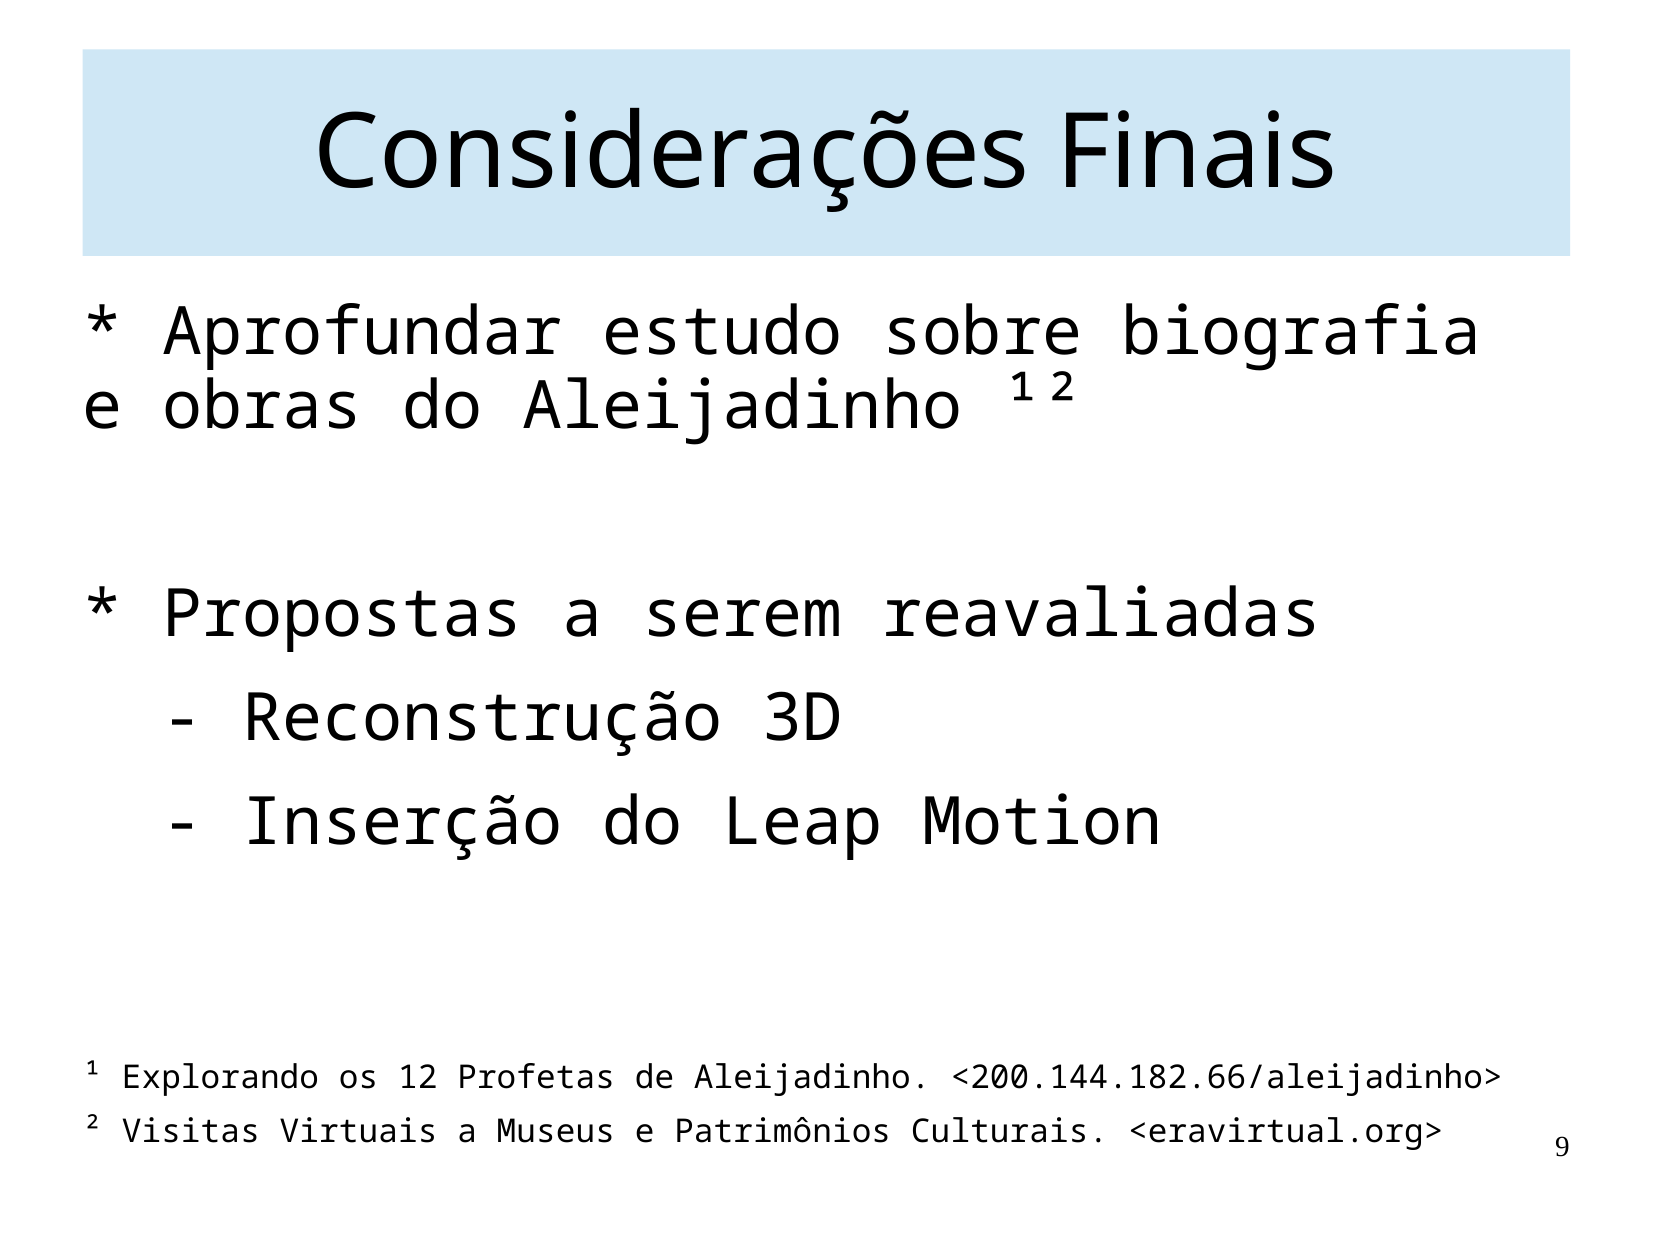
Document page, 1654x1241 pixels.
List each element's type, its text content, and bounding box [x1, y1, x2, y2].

list * Aprofundar estudo sobre biografia e obras do Aleijadinho ¹² * Propostas a serem reavaliadas - Reconstrução 3D - Inserção do Leap Motion [82, 290, 1537, 1009]
title Considerações Finais [82, 49, 1571, 256]
list ¹ Explorando os 12 Profetas de Aleijadinho. <200.144.182.66/aleijadinho> ² Visitas Virtuais a Museus e Patrimônios Culturais. <eravirtual.org> [82, 1051, 1537, 1182]
